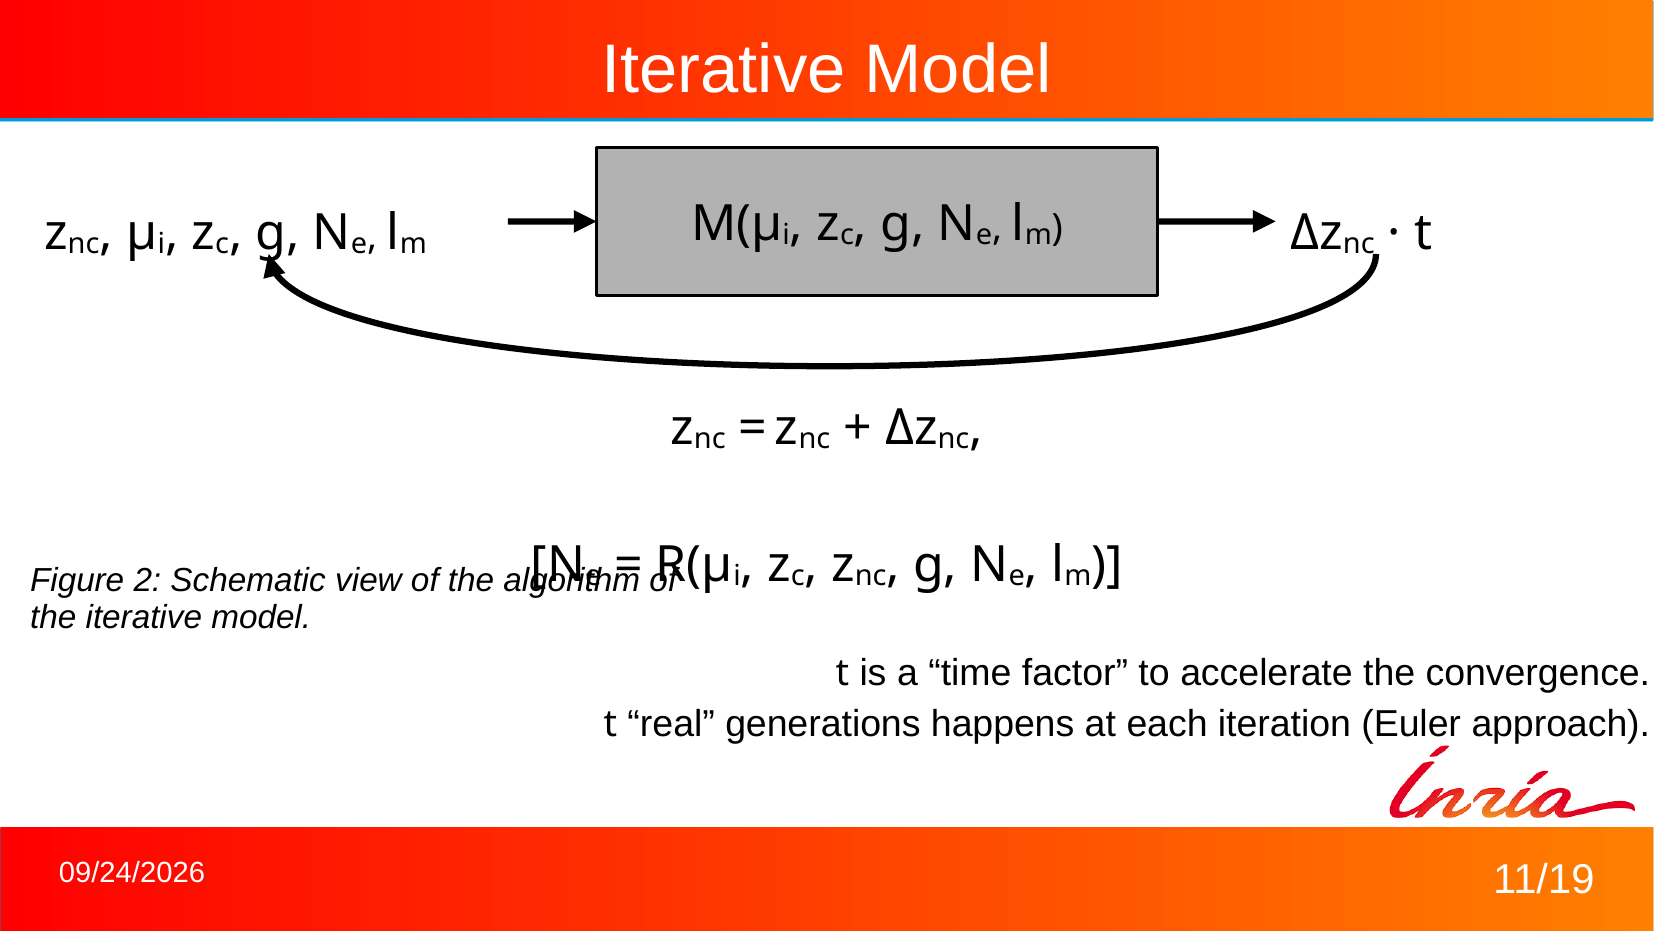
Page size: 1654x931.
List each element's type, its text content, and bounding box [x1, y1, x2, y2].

text_box znc = znc + Δznc, [Ne = R(µi, zc, znc, g, Ne, lm)] [472, 383, 1182, 562]
text_box znc, µi, zc, g, Ne, lm [29, 188, 508, 254]
title Iterative Model [59, 29, 1595, 108]
list Figure 2: Schematic view of the algorithm of the iterative model. [0, 561, 709, 709]
text_box Δznc · t [1275, 188, 1477, 254]
picture [1381, 815, 1648, 826]
text_box t is a “time factor” to accelerate the convergence. t “real” generations happens at each iteration (Euler approach). [383, 637, 1654, 815]
text_box M(µi, zc, g, Ne, lm) [596, 147, 1158, 296]
